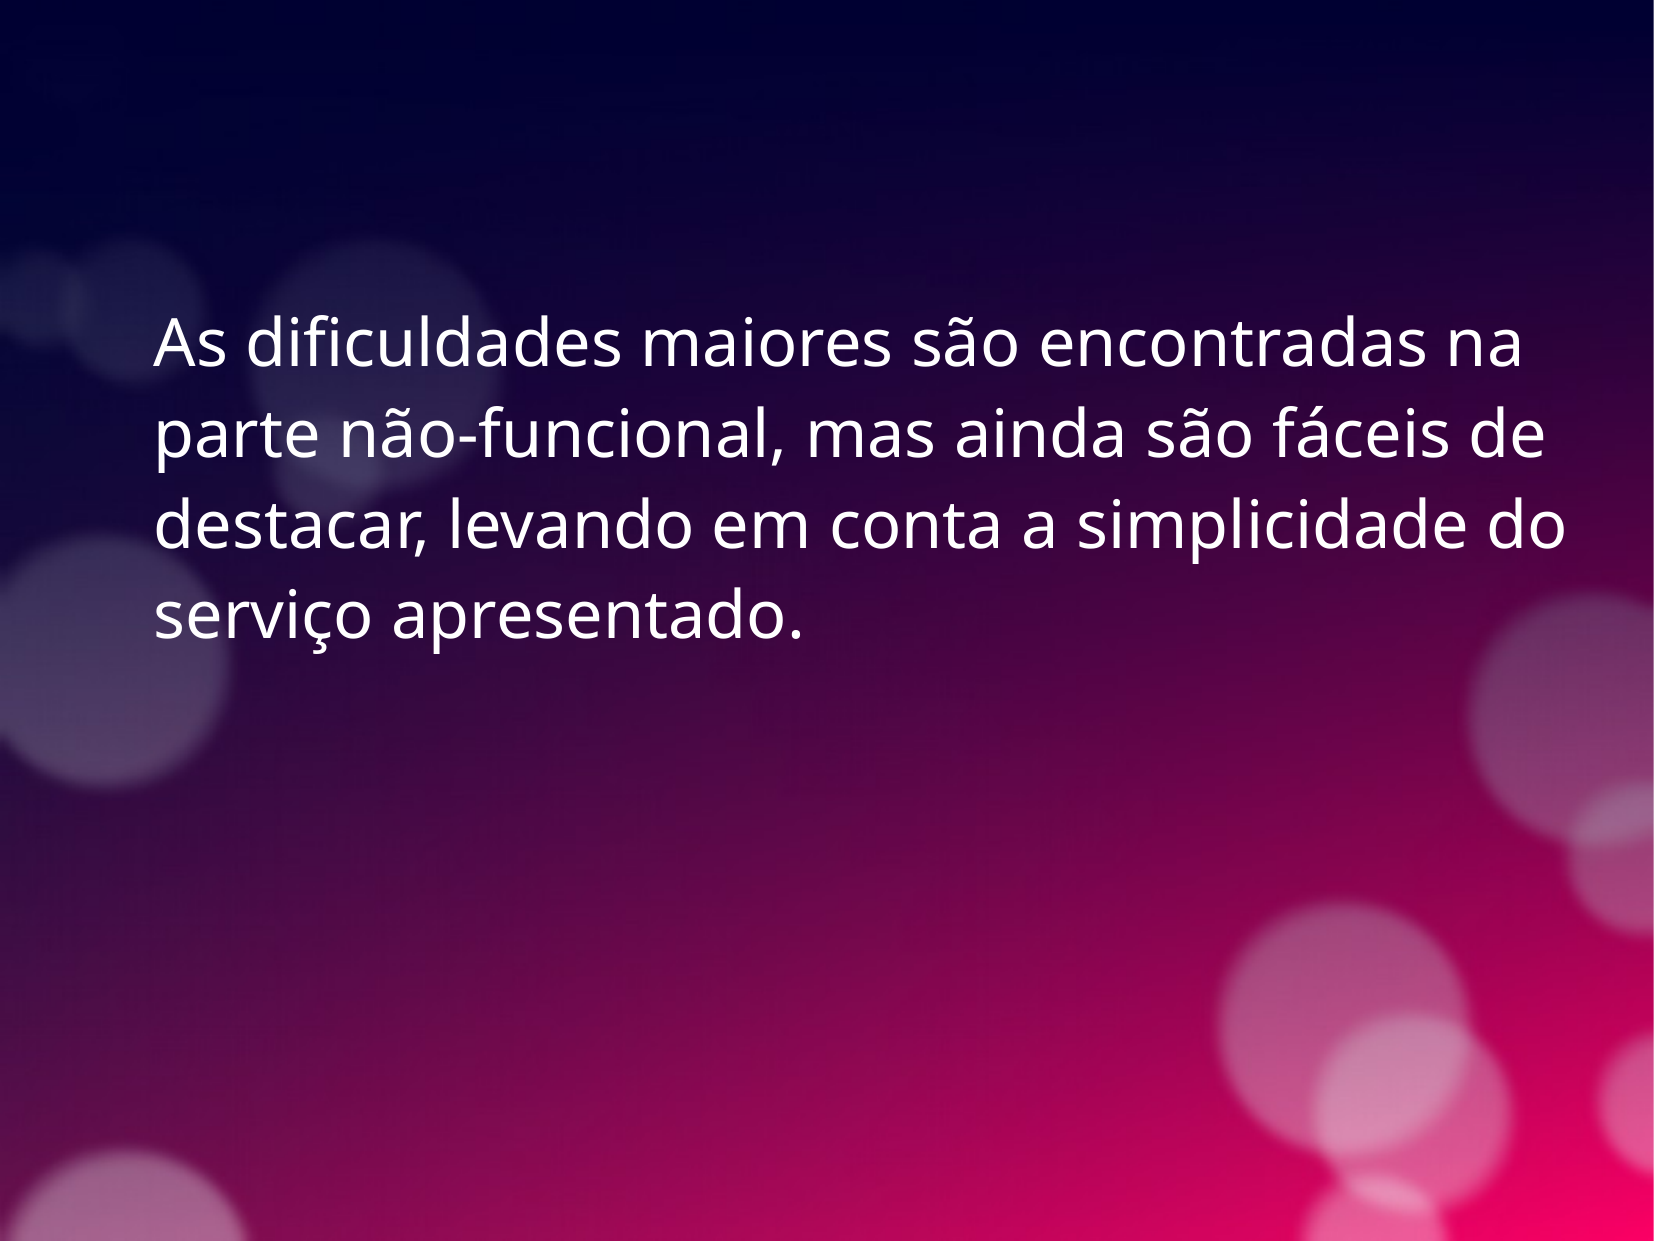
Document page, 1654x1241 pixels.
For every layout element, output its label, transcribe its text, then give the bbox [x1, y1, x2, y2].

picture [0, 0, 1654, 1241]
list As dificuldades maiores são encontradas na parte não-funcional, mas ainda são fáceis de destacar, levando em conta a simplicidade do serviço apresentado. [82, 295, 1571, 1075]
